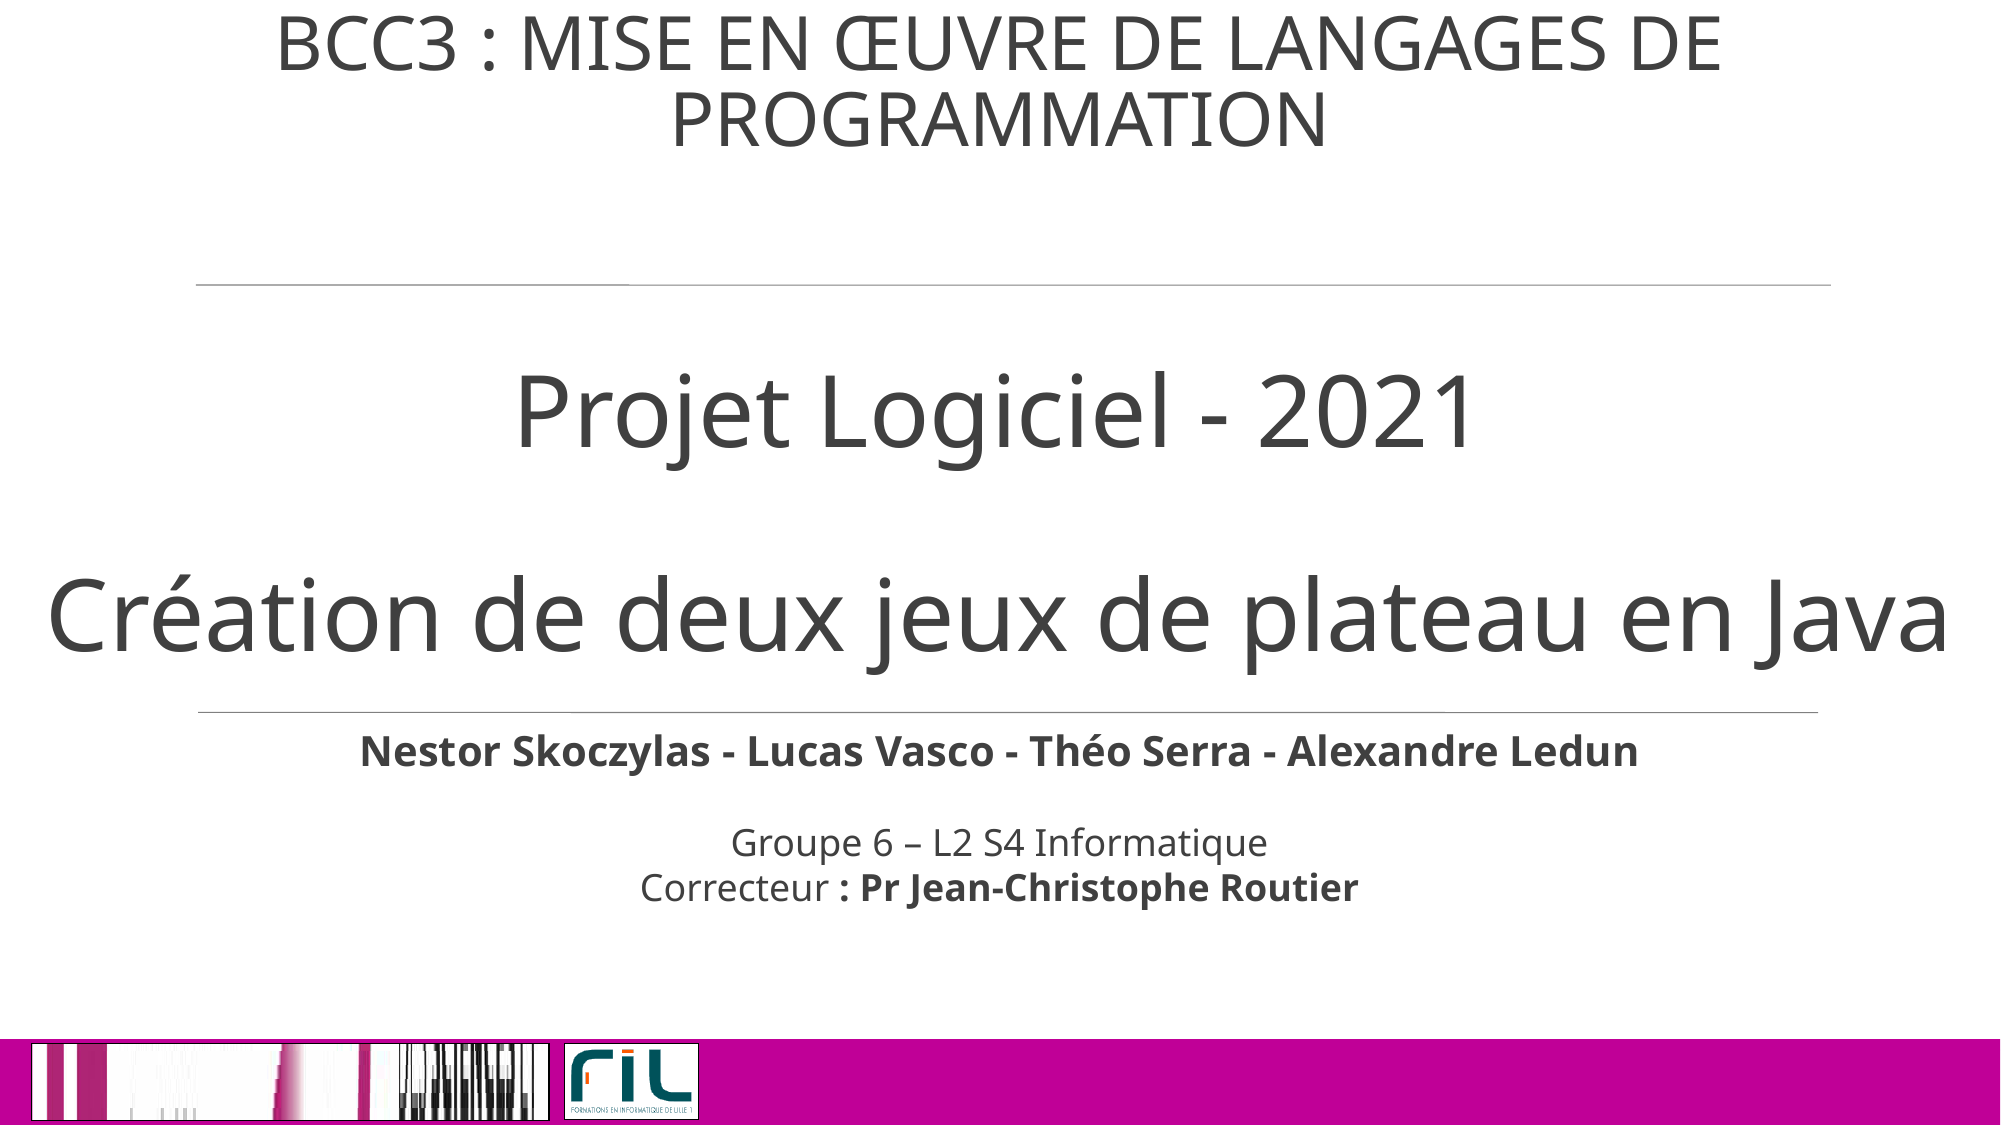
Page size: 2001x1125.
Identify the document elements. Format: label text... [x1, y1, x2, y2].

subtitle Nestor Skoczylas - Lucas Vasco - Théo Serra - Alexandre Ledun Groupe 6 – L2 S4 Informatique Correcteur : Pr Jean-Christophe Routier [0, 716, 2000, 1022]
picture [32, 1044, 549, 1120]
picture [564, 1043, 699, 1120]
title BCC3 : MISE EN ŒUVRE DE LANGAGES DE PROGRAMMATION Projet Logiciel - 2021 Création de deux jeux de plateau en Java [0, 1, 2000, 272]
